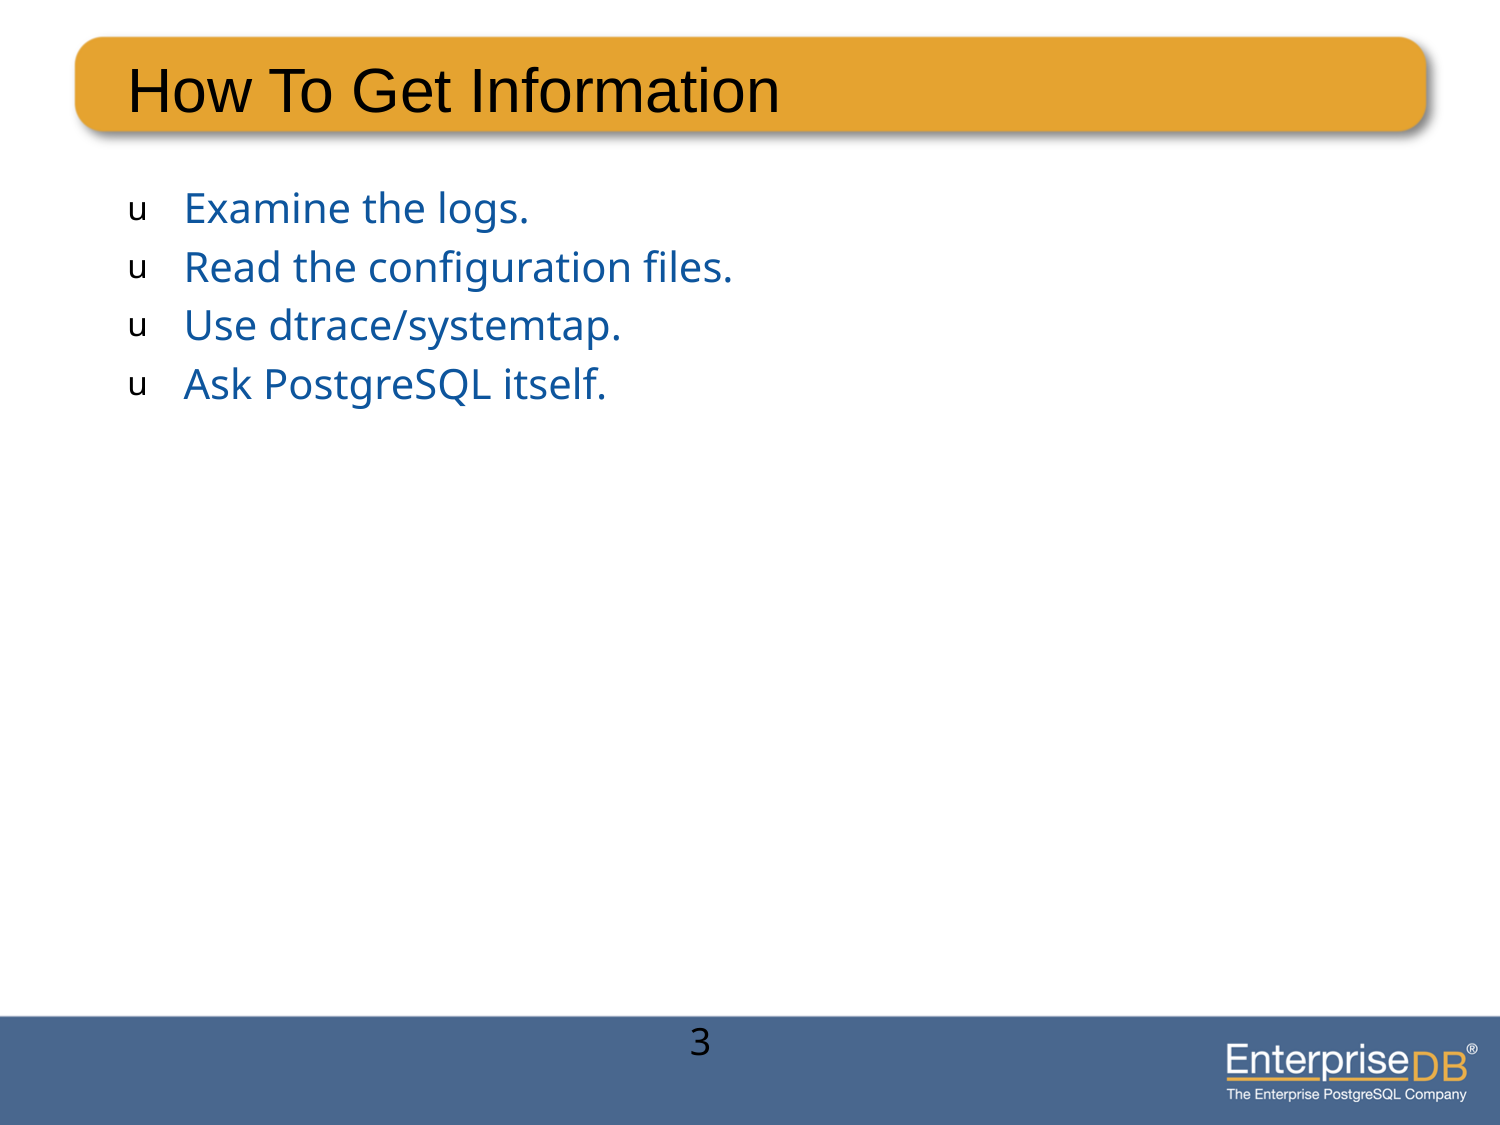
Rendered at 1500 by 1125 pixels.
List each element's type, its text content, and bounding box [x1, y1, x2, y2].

picture [0, 0, 1500, 1125]
slide_number <number> [675, 1010, 825, 1125]
list Examine the logs. Read the configuration files. Use dtrace/systemtap. Ask PostgreSQL itself. [112, 174, 1388, 963]
title How To Get Information [112, 37, 1388, 138]
